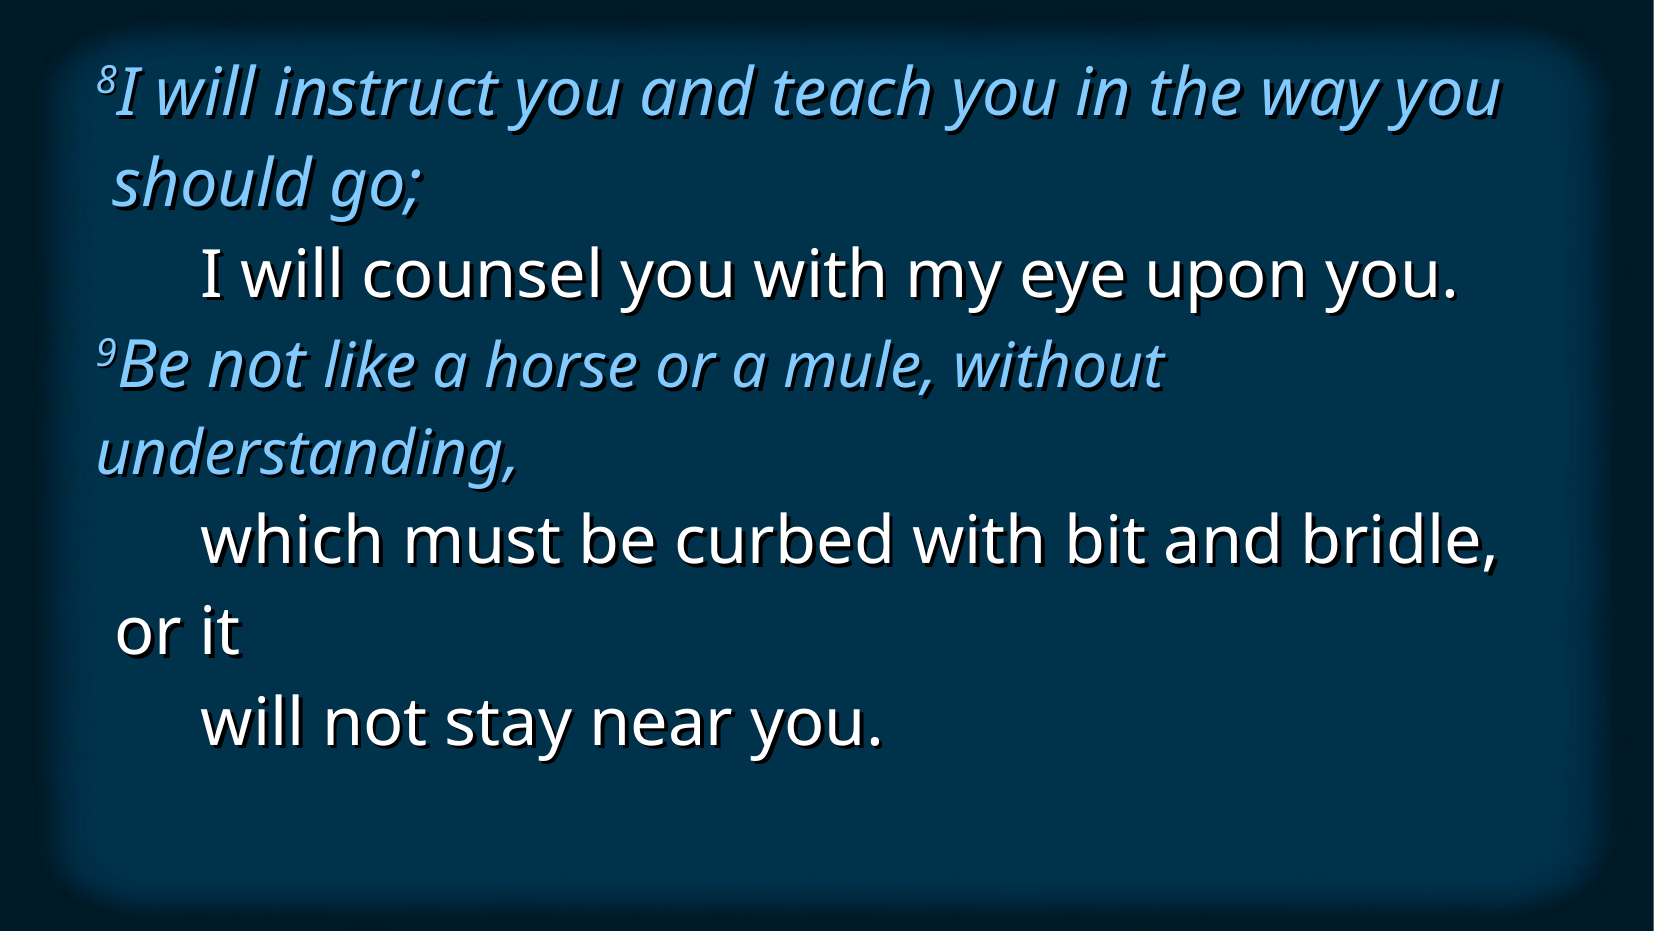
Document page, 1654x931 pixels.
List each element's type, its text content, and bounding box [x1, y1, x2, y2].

text_box 8I will instruct you and teach you in the way you should go; I will counsel you with my eye upon you. 9Be not like a horse or a mule, without understanding, which must be curbed with bit and bridle, or it will not stay near you. [80, 36, 1581, 585]
picture [0, 0, 1654, 931]
